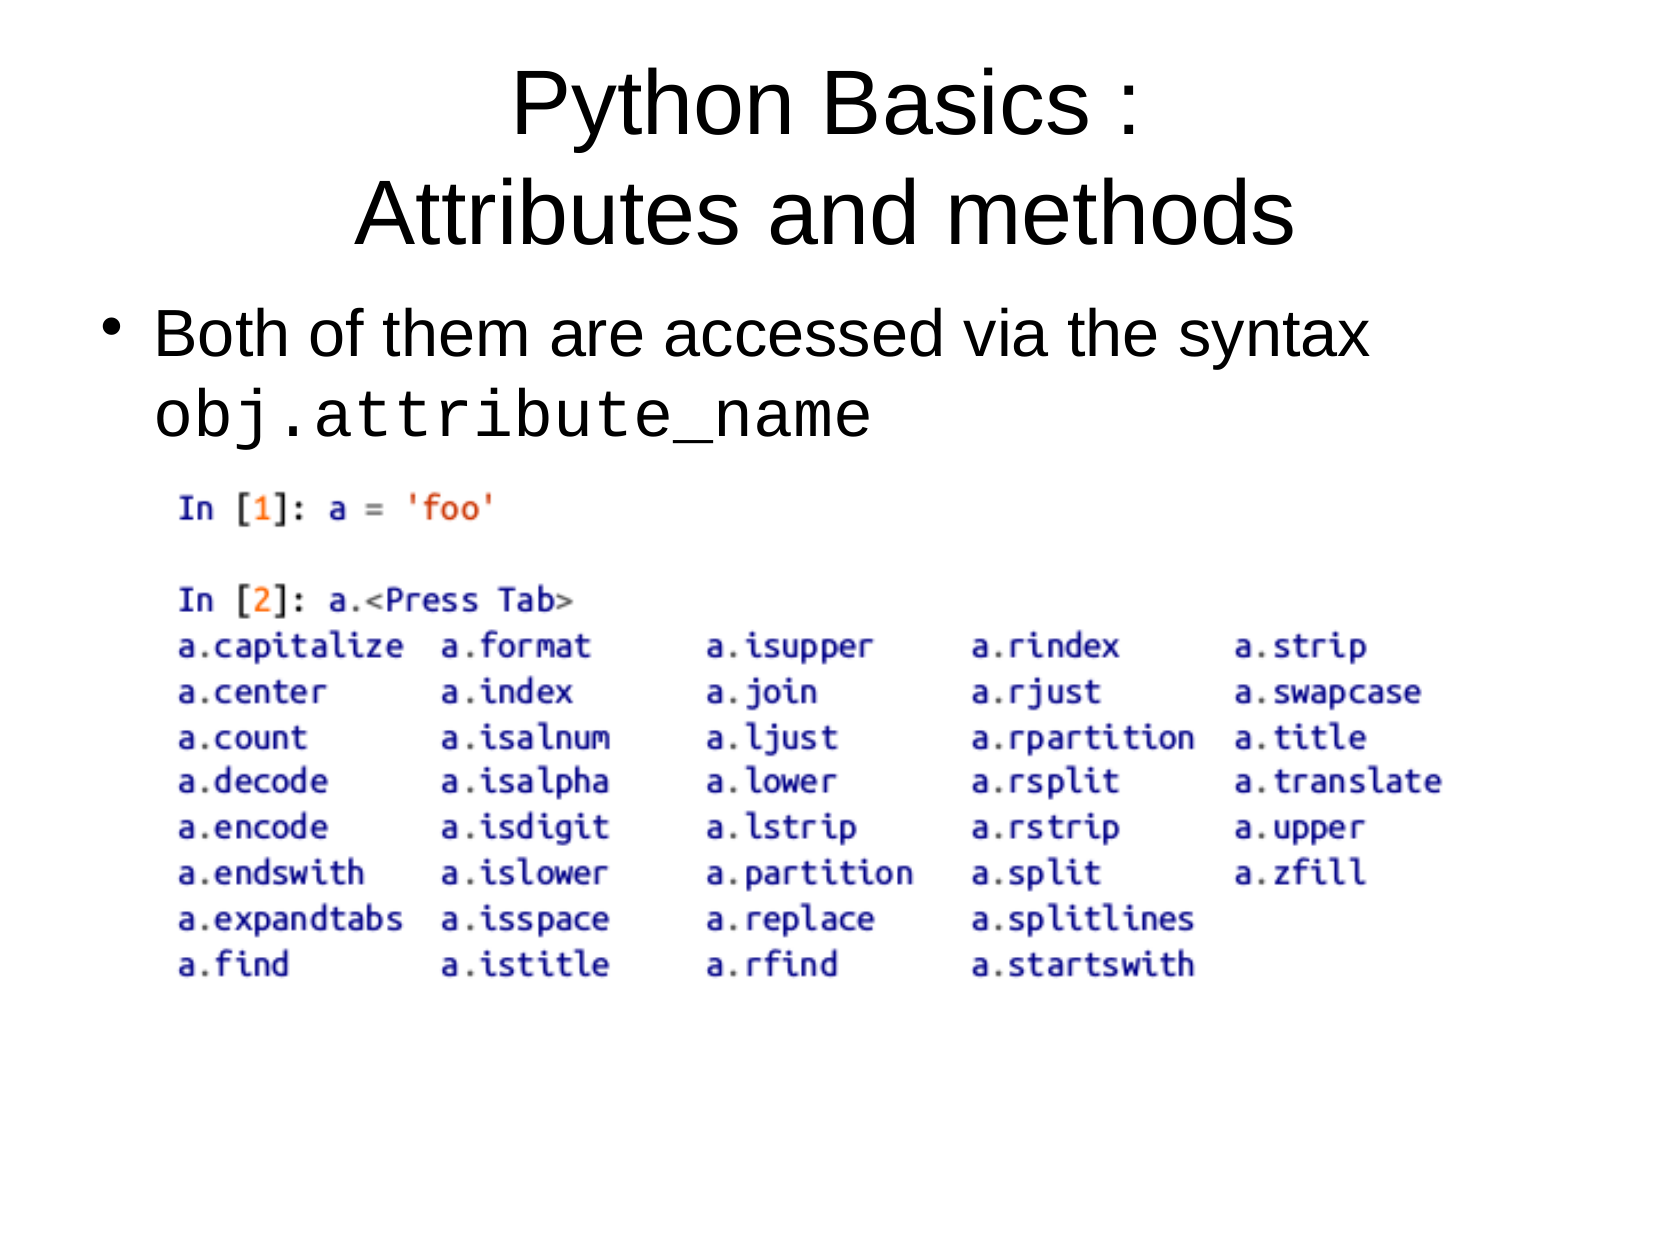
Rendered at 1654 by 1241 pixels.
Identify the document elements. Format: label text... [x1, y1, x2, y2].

text_box Both of them are accessed via the syntax obj.attribute_name [82, 290, 1571, 1010]
text_box Python Basics : Attributes and methods [82, 49, 1571, 257]
picture [171, 479, 1470, 995]
